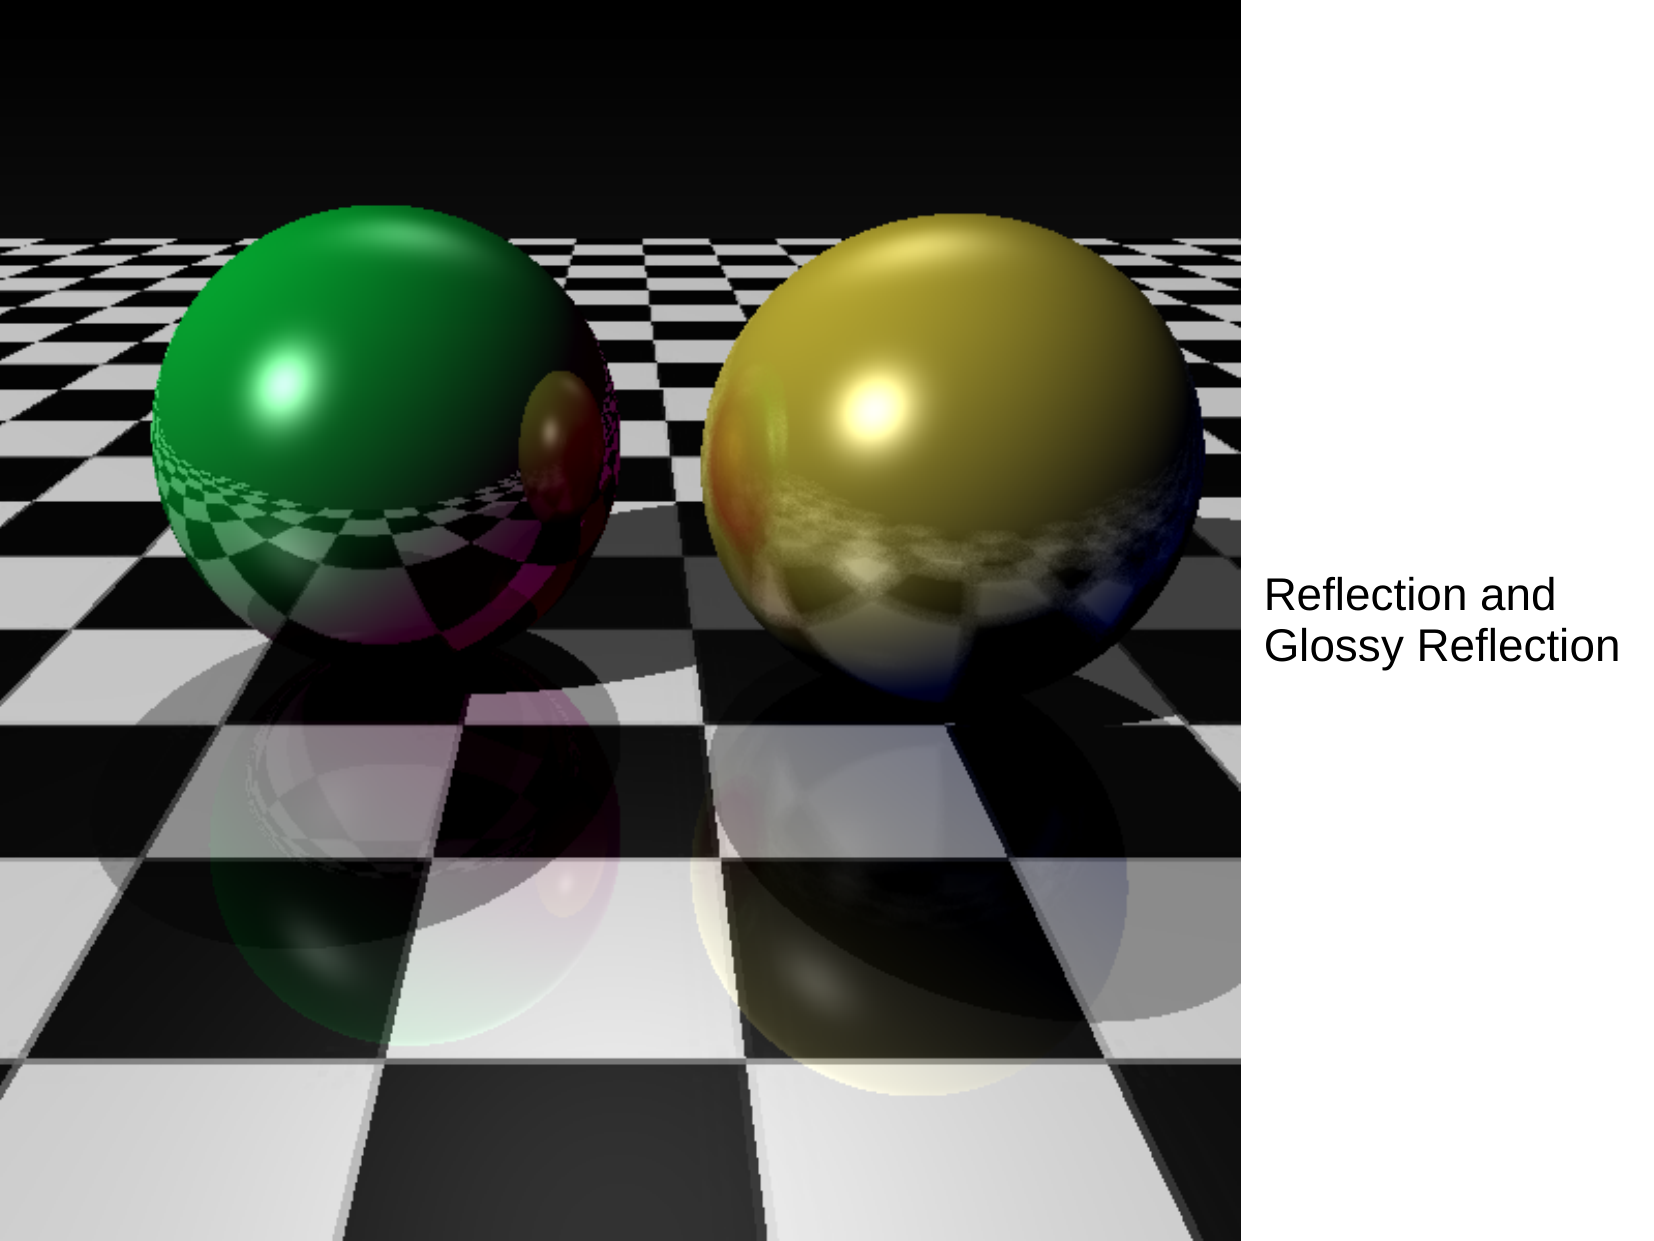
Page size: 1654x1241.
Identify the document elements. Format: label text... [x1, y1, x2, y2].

subtitle Reflection and Glossy Reflection [1263, 23, 1642, 1217]
picture [0, 0, 1241, 1241]
